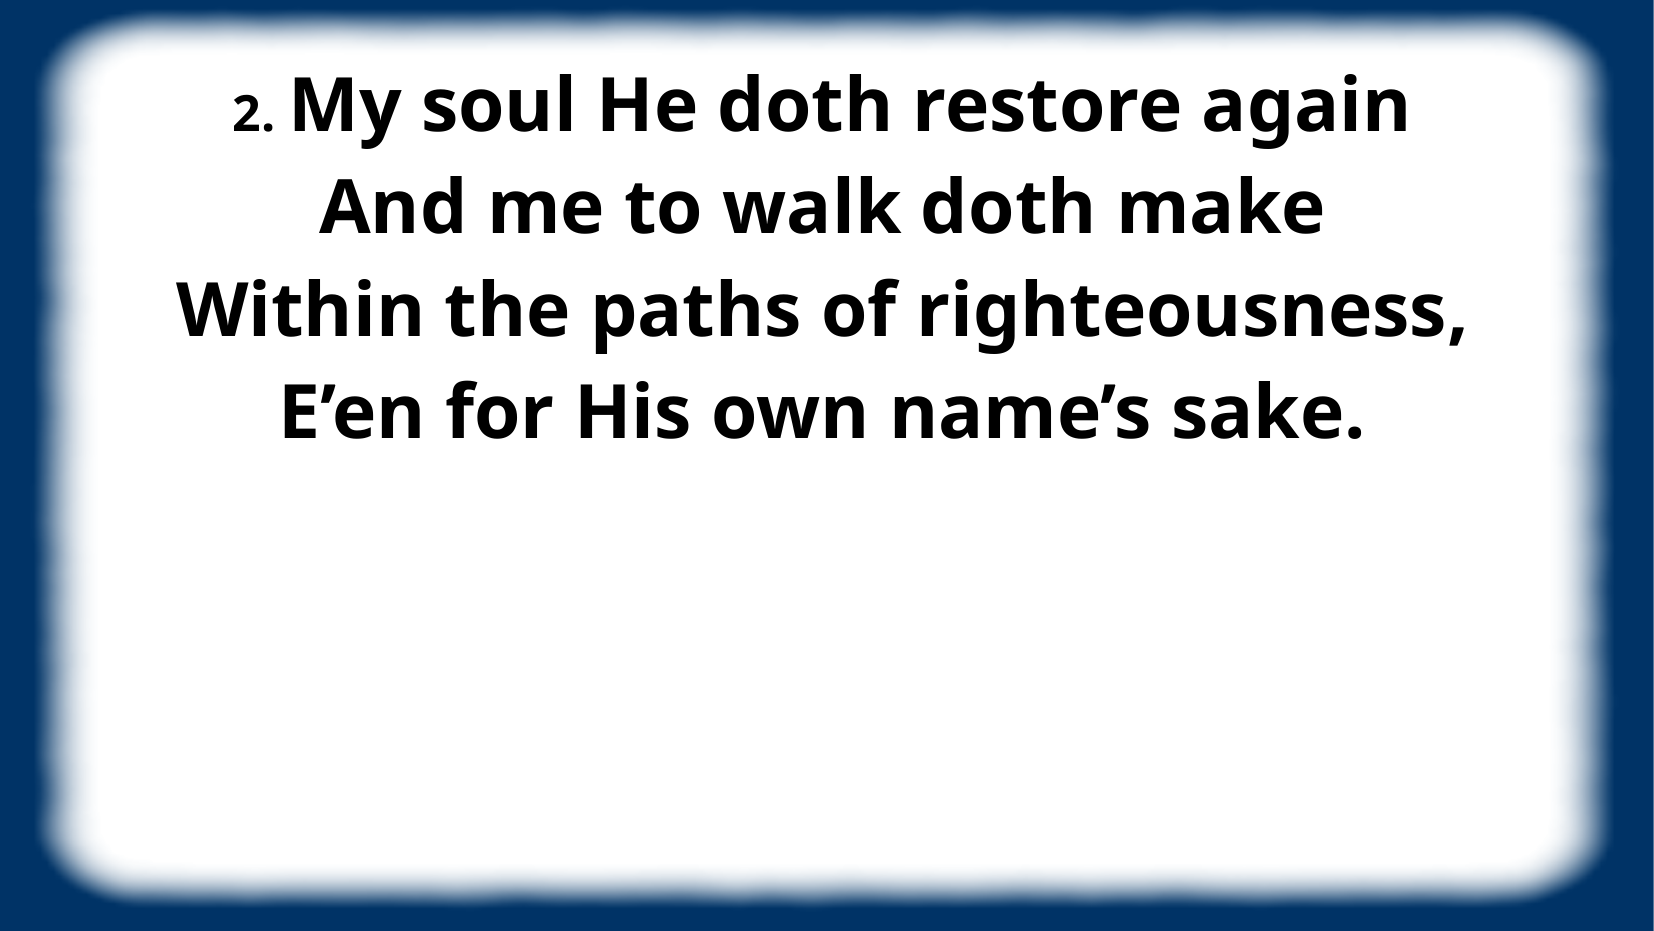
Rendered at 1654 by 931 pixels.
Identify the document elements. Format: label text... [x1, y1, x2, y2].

picture [0, 0, 1654, 931]
text_box 2. My soul He doth restore again And me to walk doth make Within the paths of righteousness, E’en for His own name’s sake. [95, 44, 1551, 459]
